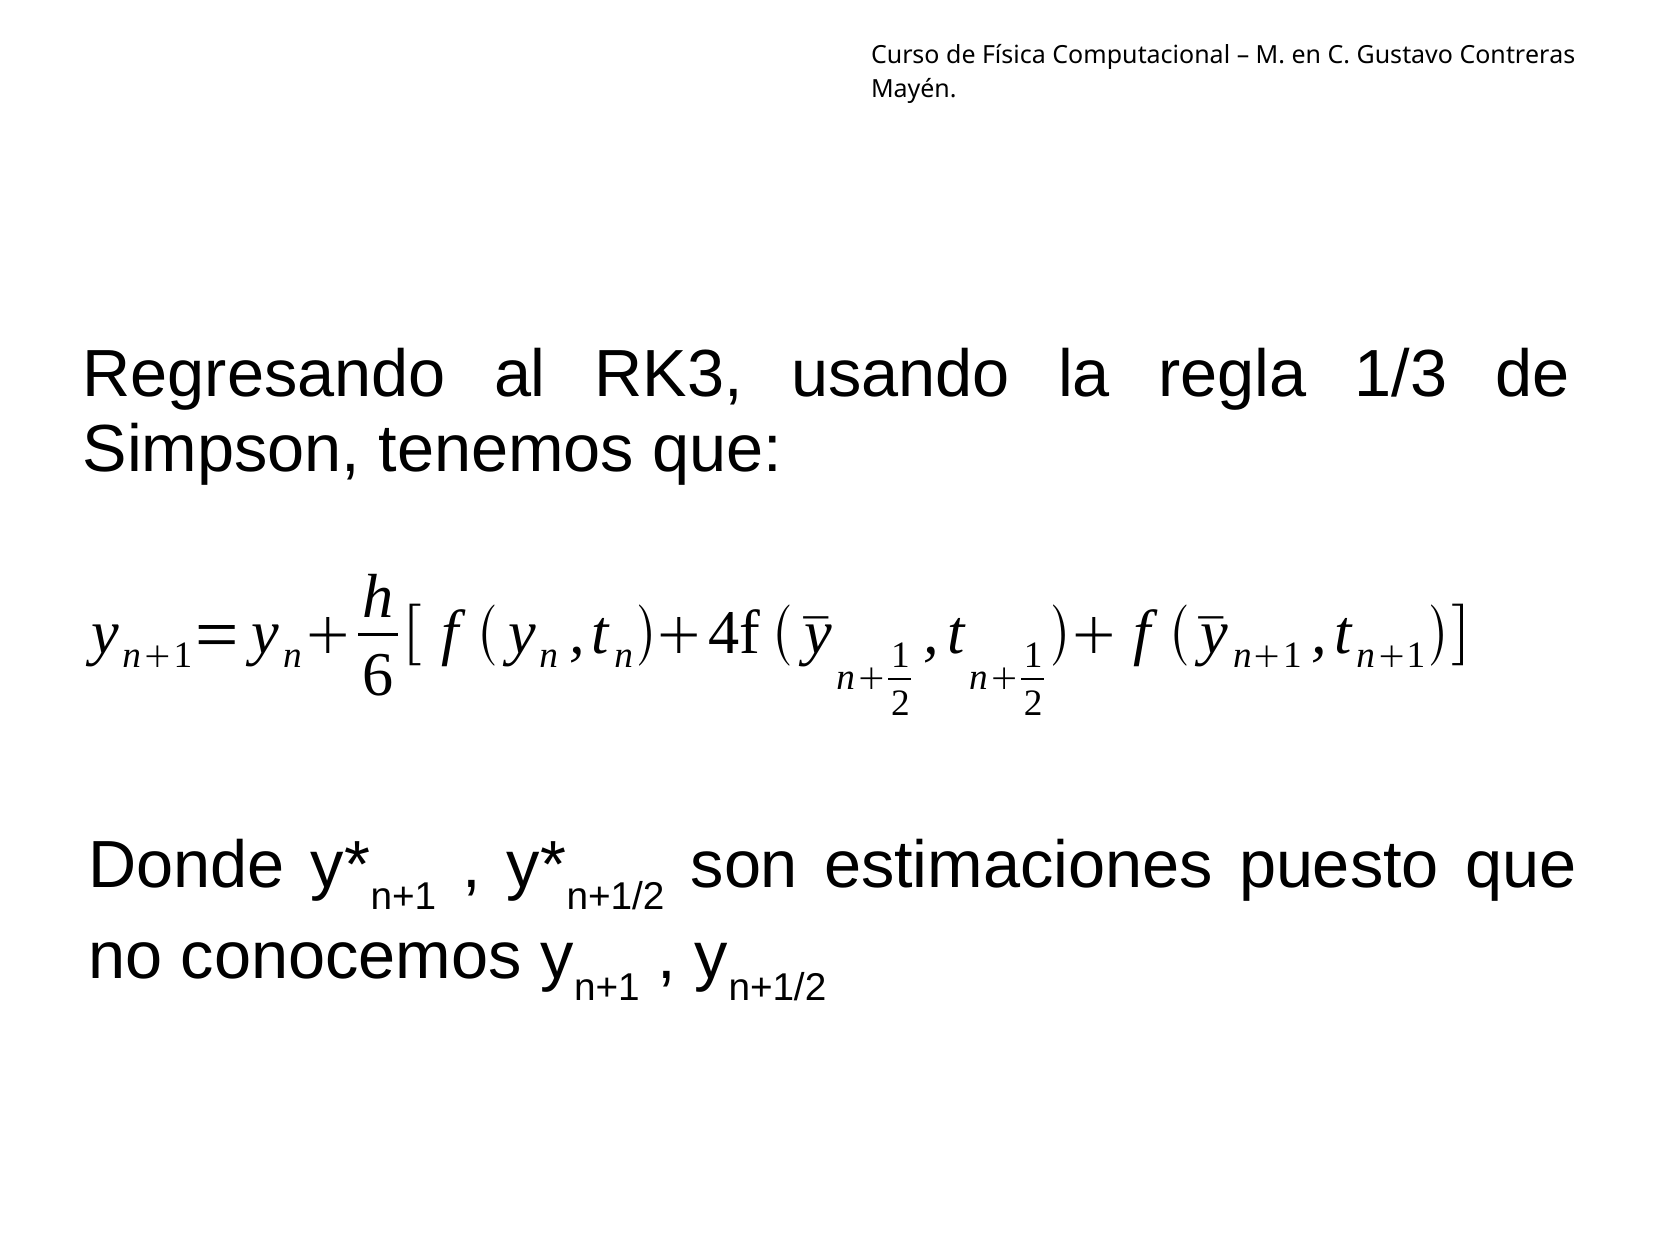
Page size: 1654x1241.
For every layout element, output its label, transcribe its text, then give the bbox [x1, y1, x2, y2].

text_box Donde y*n+1 , y*n+1/2 son estimaciones puesto que no conocemos yn+1 , yn+1/2 [88, 797, 1577, 1039]
subtitle Regresando al RK3, usando la regla 1/3 de Simpson, tenemos que: [82, 290, 1571, 532]
chart [76, 561, 1474, 725]
